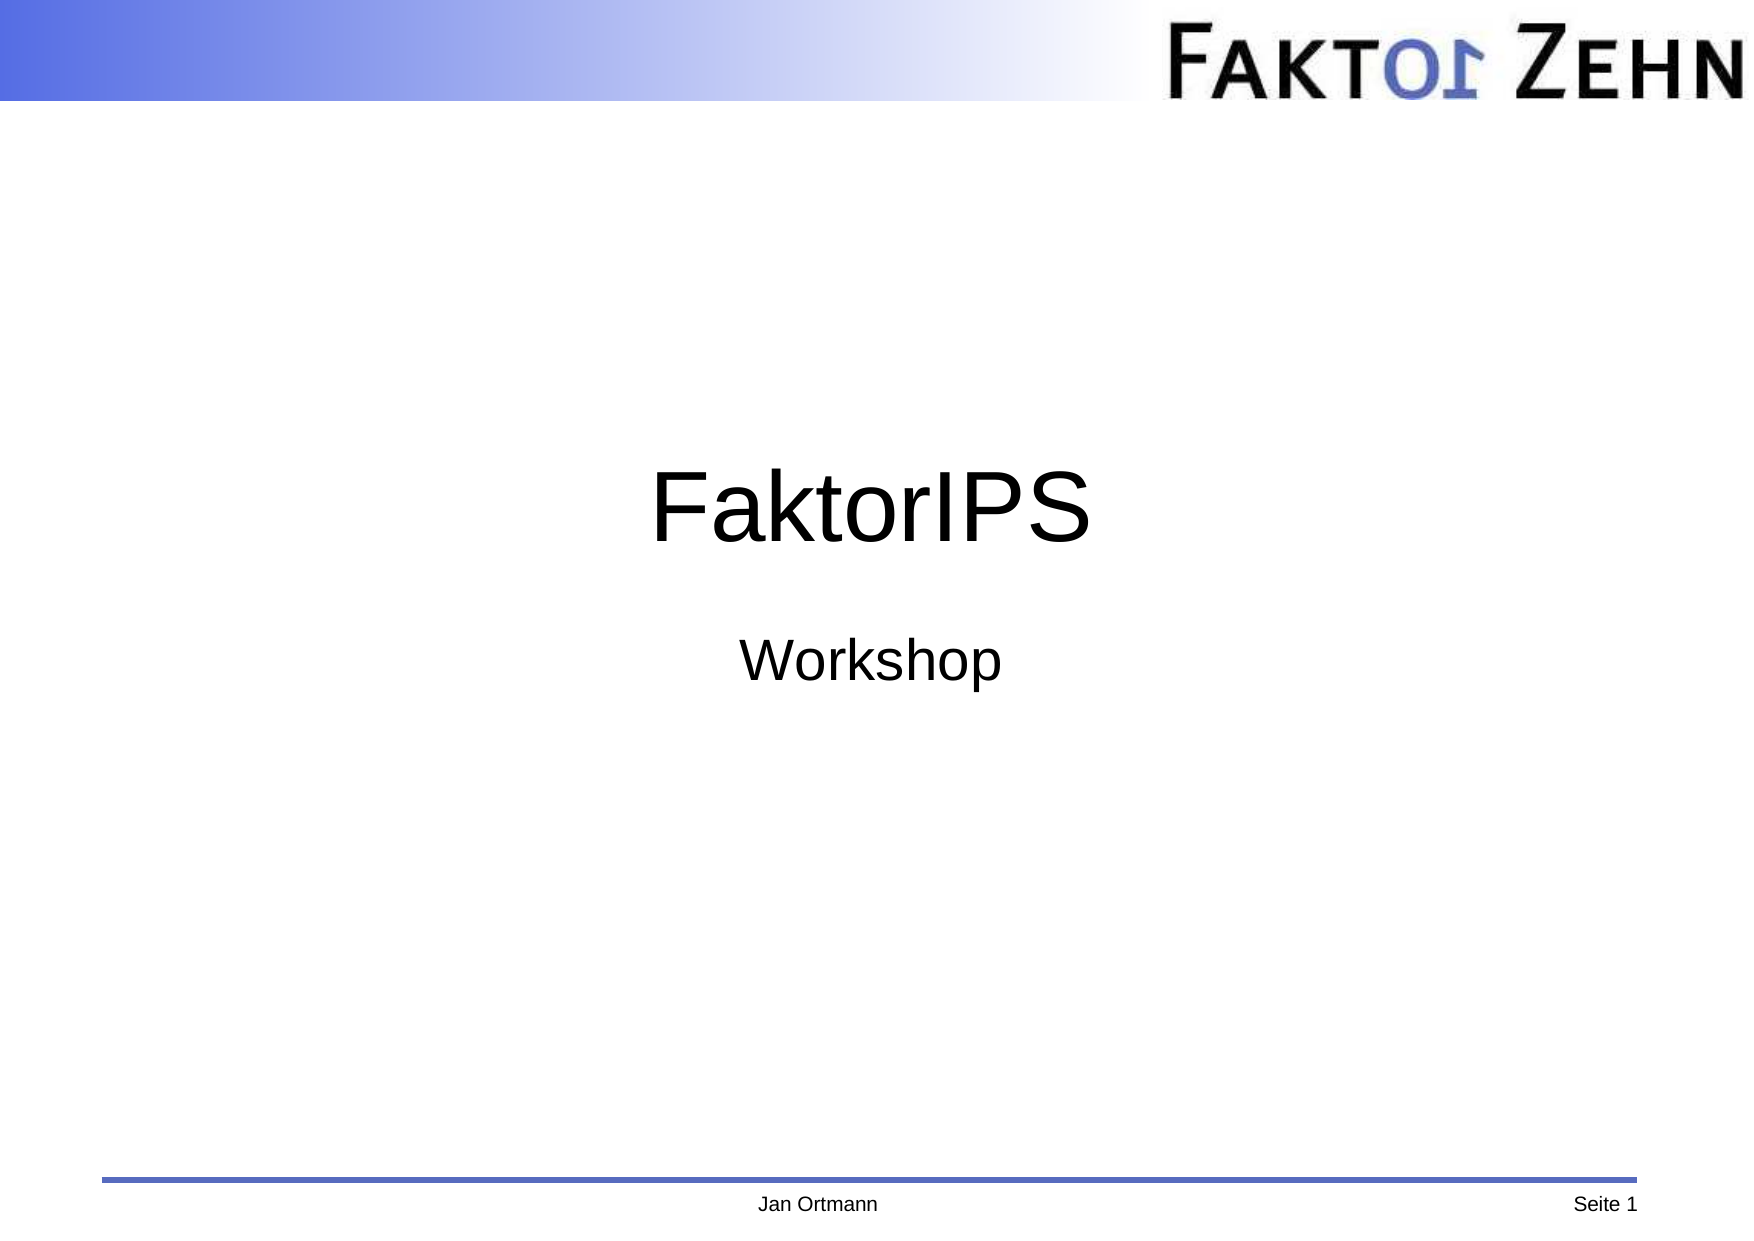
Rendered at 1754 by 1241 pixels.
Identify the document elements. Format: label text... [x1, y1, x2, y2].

text_box FaktorIPS Workshop [428, 437, 1315, 827]
picture [1162, 7, 1752, 100]
